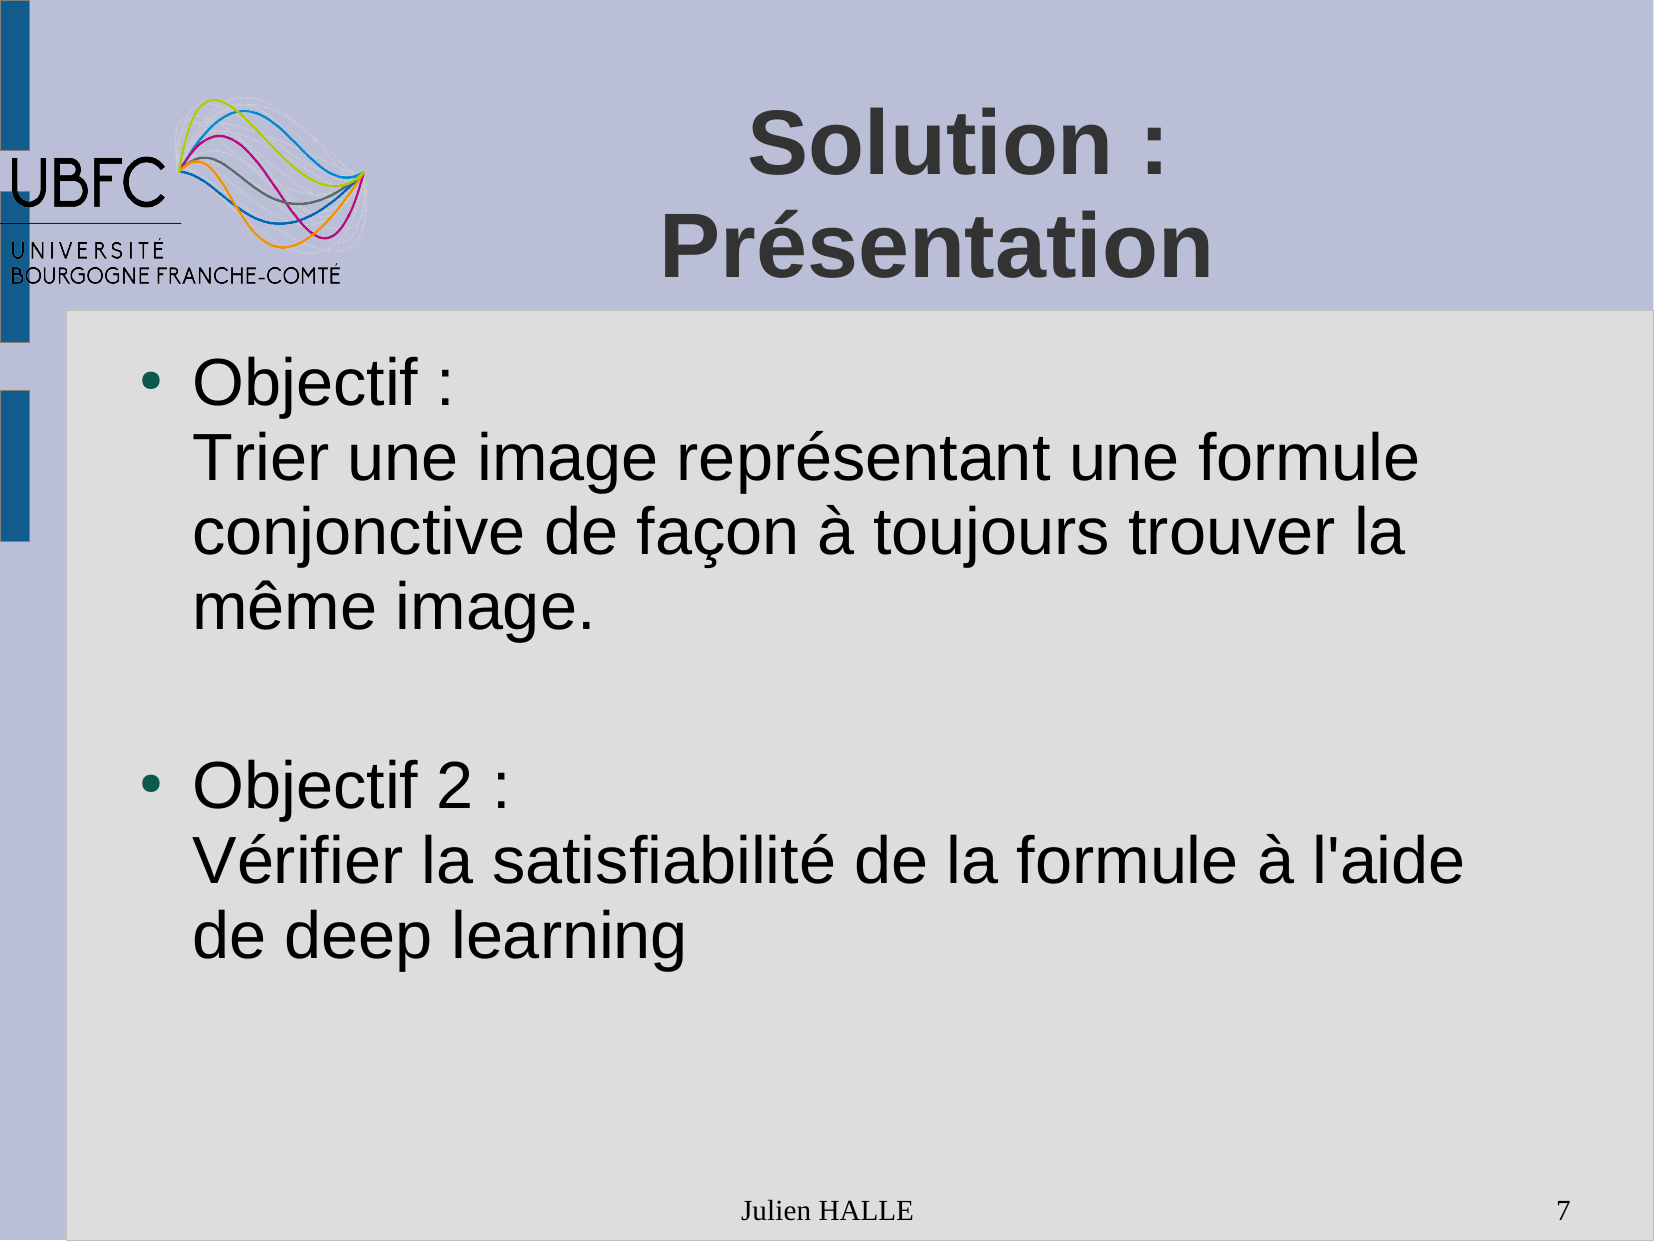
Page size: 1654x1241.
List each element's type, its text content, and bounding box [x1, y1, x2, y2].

picture [0, 97, 366, 284]
title Solution : Présentation [366, 91, 1534, 299]
list Objectif : Trier une image représentant une formule conjonctive de façon à toujours trouver la même image. Objectif 2 : Vérifier la satisfiabilité de la formule à l'aide de deep learning [121, 344, 1534, 1127]
